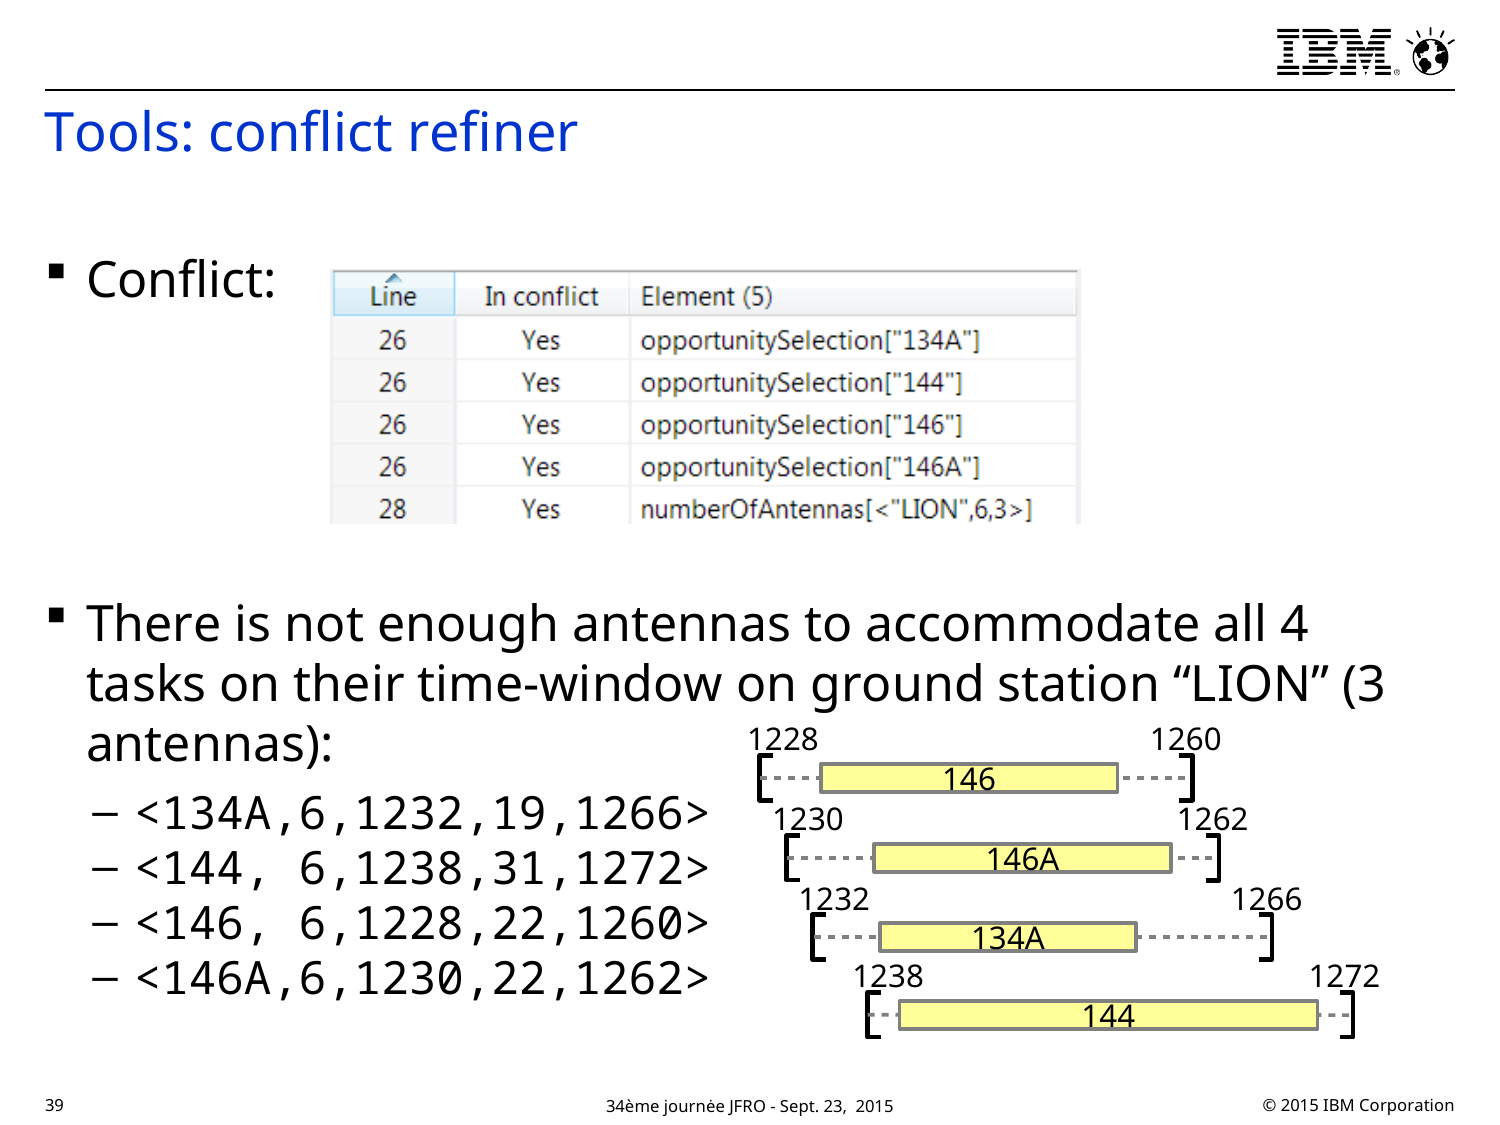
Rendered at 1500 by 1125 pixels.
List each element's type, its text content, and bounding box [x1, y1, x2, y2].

text_box 1260 [1135, 711, 1248, 764]
text_box 134A [879, 923, 1137, 951]
text_box 1272 [1293, 949, 1407, 1002]
text_box 1262 [1162, 791, 1275, 845]
text_box 1230 [757, 791, 870, 845]
text_box 146 [820, 763, 1118, 792]
title Tools: conflict refiner [29, 97, 1455, 203]
text_box 1232 [783, 871, 897, 925]
text_box 144 [899, 1000, 1318, 1029]
list Conflict: There is not enough antennas to accommodate all 4 tasks on their time-window on ground station “LION” (3 antennas): <134A,6,1232,19,1266> <144, 6,1238,31,1272> <146, 6,1228,22,1260> <146A,6,1230,22,1262> [29, 239, 1455, 1066]
text_box 1238 [837, 949, 951, 1002]
text_box 1266 [1216, 871, 1329, 925]
text_box 146A [874, 843, 1171, 872]
text_box 1228 [732, 711, 845, 764]
picture [330, 269, 1081, 524]
picture [1260, 10, 1468, 90]
